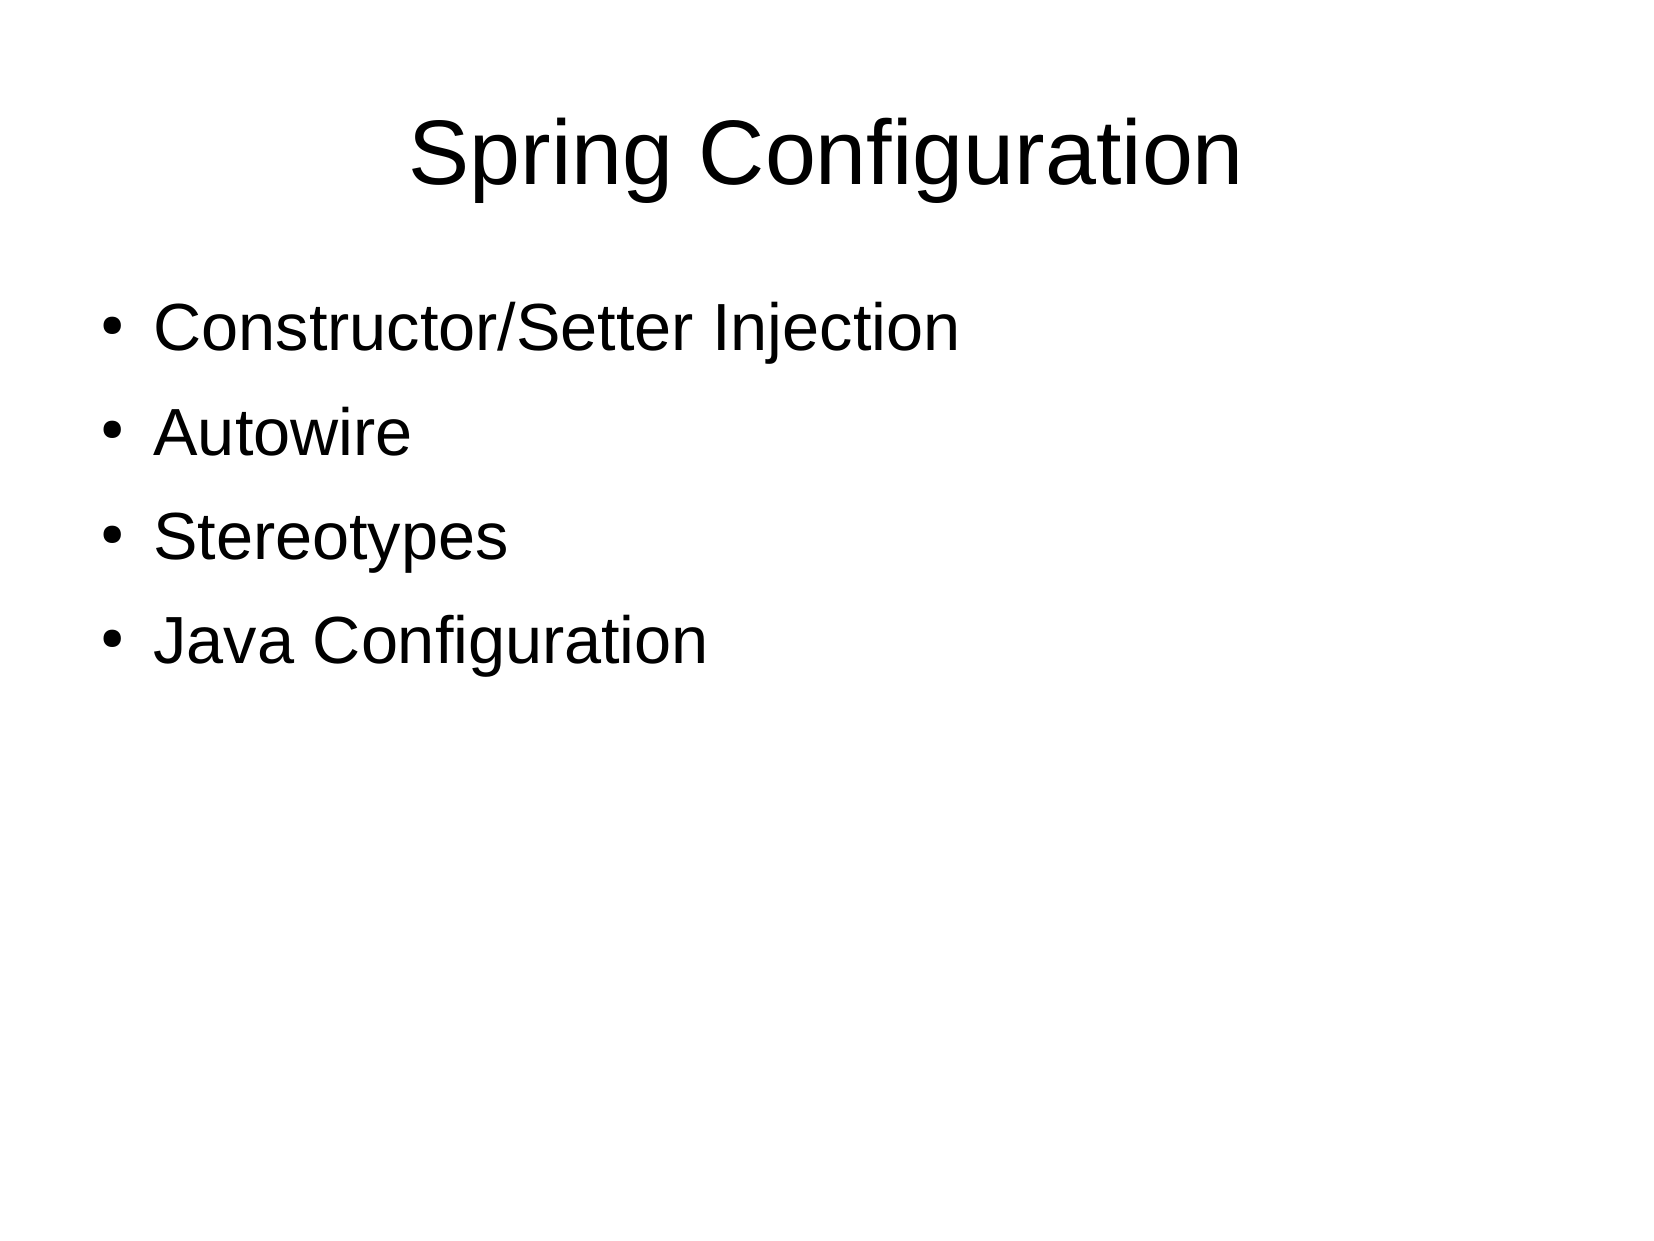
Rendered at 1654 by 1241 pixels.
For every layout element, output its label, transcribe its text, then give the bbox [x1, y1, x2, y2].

title Spring Configuration [82, 49, 1571, 257]
list Constructor/Setter Injection Autowire Stereotypes Java Configuration [82, 290, 1571, 1109]
